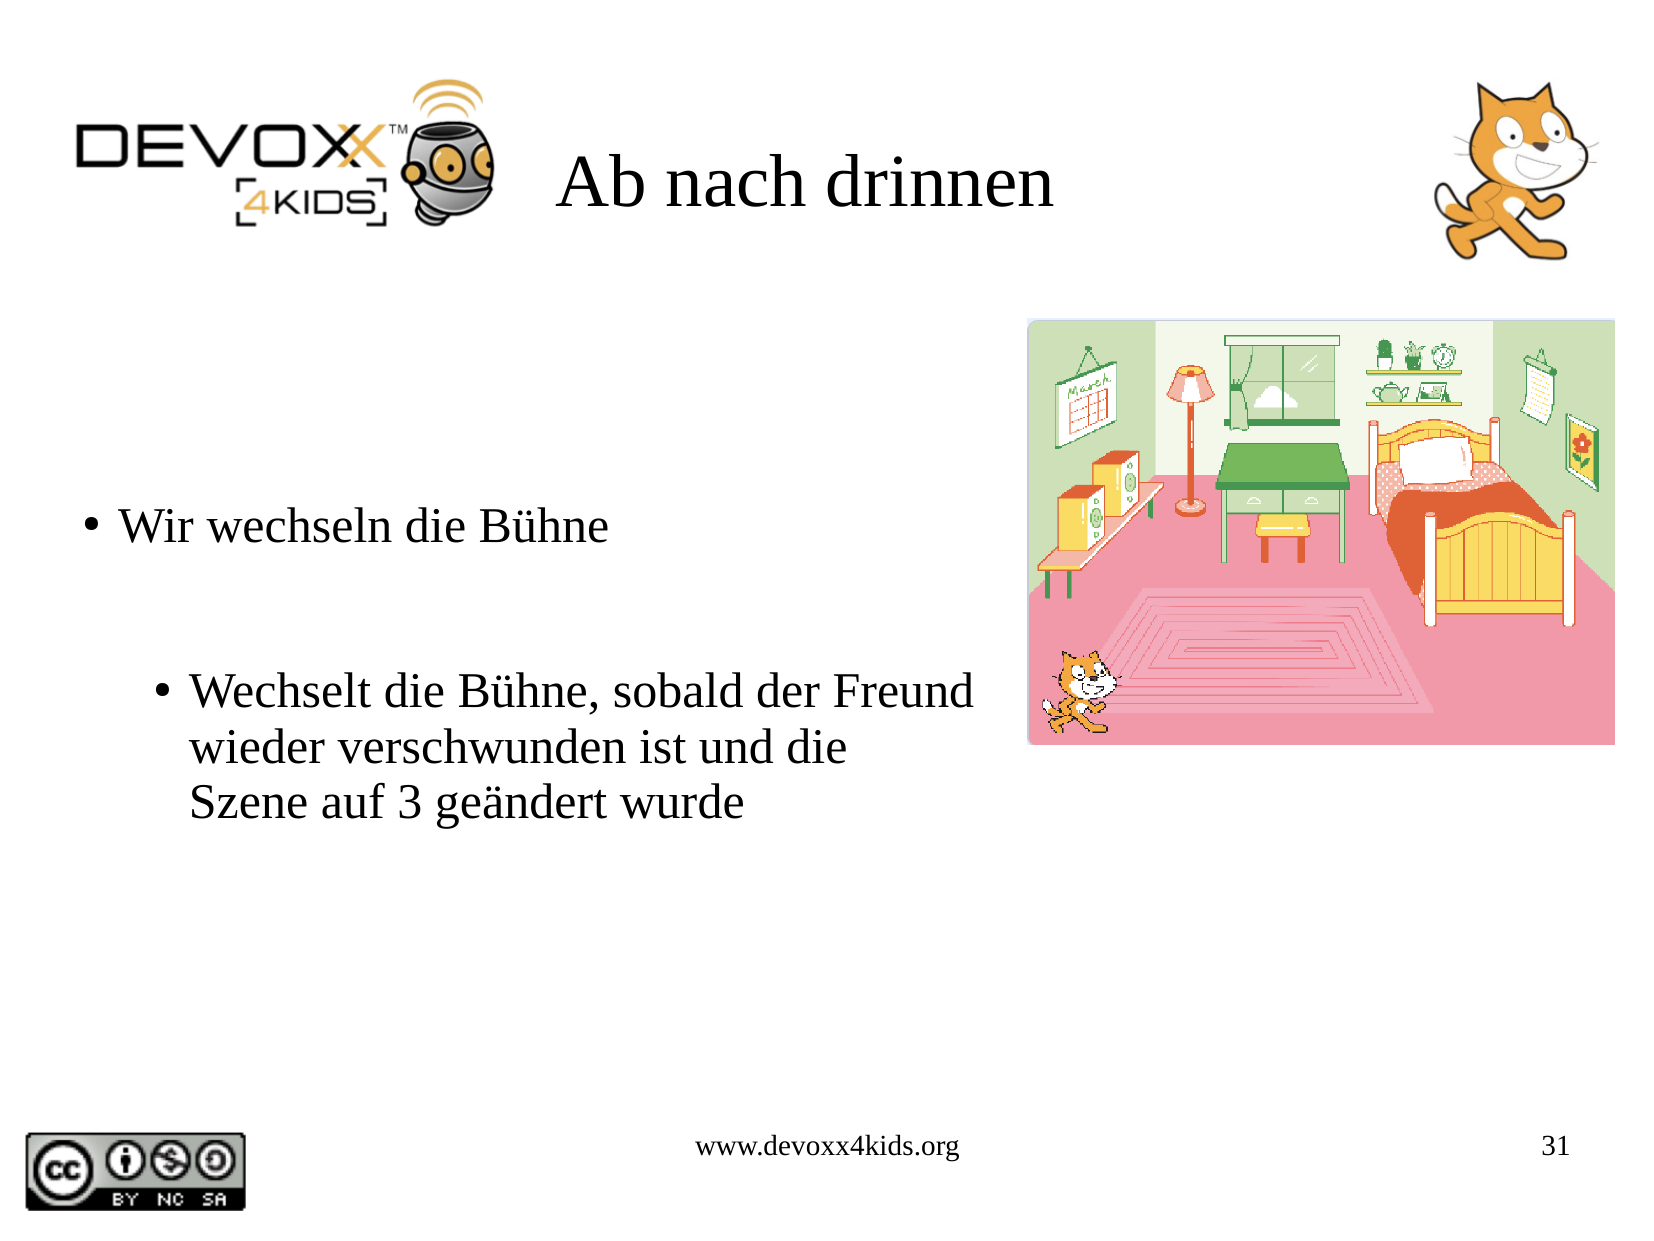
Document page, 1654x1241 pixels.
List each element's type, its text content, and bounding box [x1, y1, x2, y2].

picture [1431, 54, 1607, 272]
subtitle Wir wechseln die Bühne Wechselt die Bühne, sobald der Freund wieder verschwunden ist und die Szene auf 3 geändert wurde [82, 181, 1571, 1241]
picture [1027, 318, 1615, 745]
picture [35, 58, 511, 255]
title Ab nach drinnen [555, 78, 1347, 181]
picture [14, 1121, 249, 1212]
